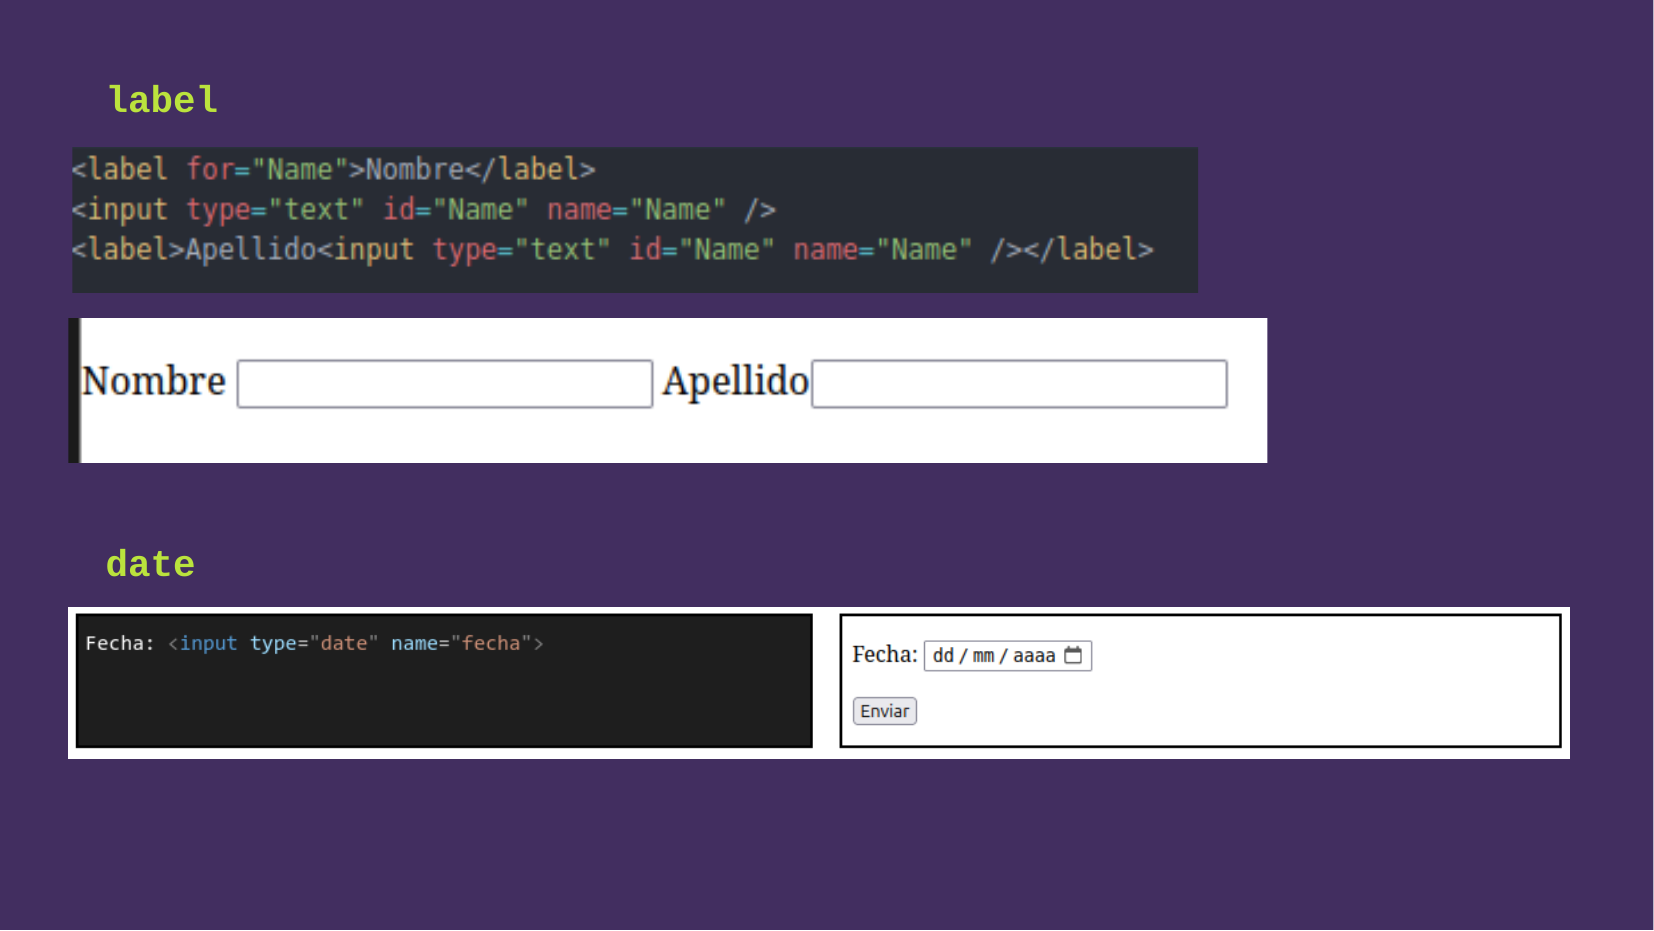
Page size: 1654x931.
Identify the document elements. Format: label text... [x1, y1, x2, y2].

list label date [61, 78, 1426, 837]
picture [72, 147, 1199, 293]
picture [68, 607, 1570, 759]
picture [68, 318, 1268, 464]
